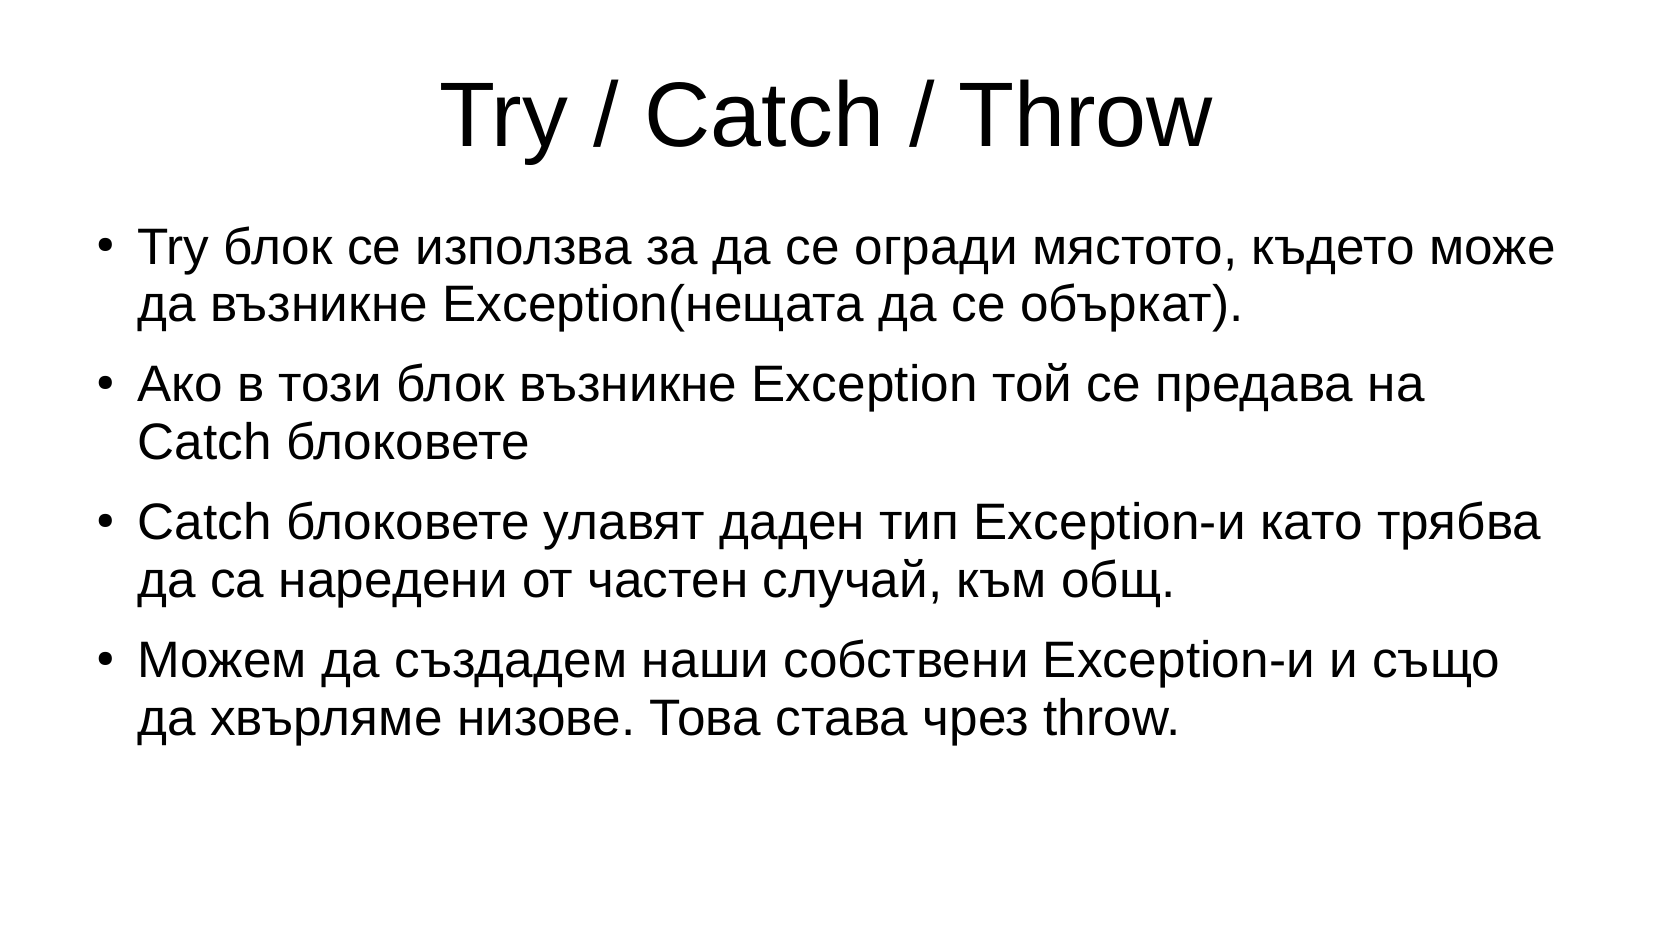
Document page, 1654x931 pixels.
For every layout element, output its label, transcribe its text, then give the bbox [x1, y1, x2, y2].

list Try блок се използва за да се огради мястото, където може да възникне Exception(нещата да се объркат). Ако в този блок възникне Exception той се предава на Catch блоковете Catch блоковете улавят даден тип Еxception-и като трябва да са наредени от частен случай, към общ. Можем да създадем наши собствени Exception-и и също да хвърляме низове. Това става чрез throw. [82, 217, 1571, 758]
title Try / Catch / Throw [82, 37, 1571, 193]
